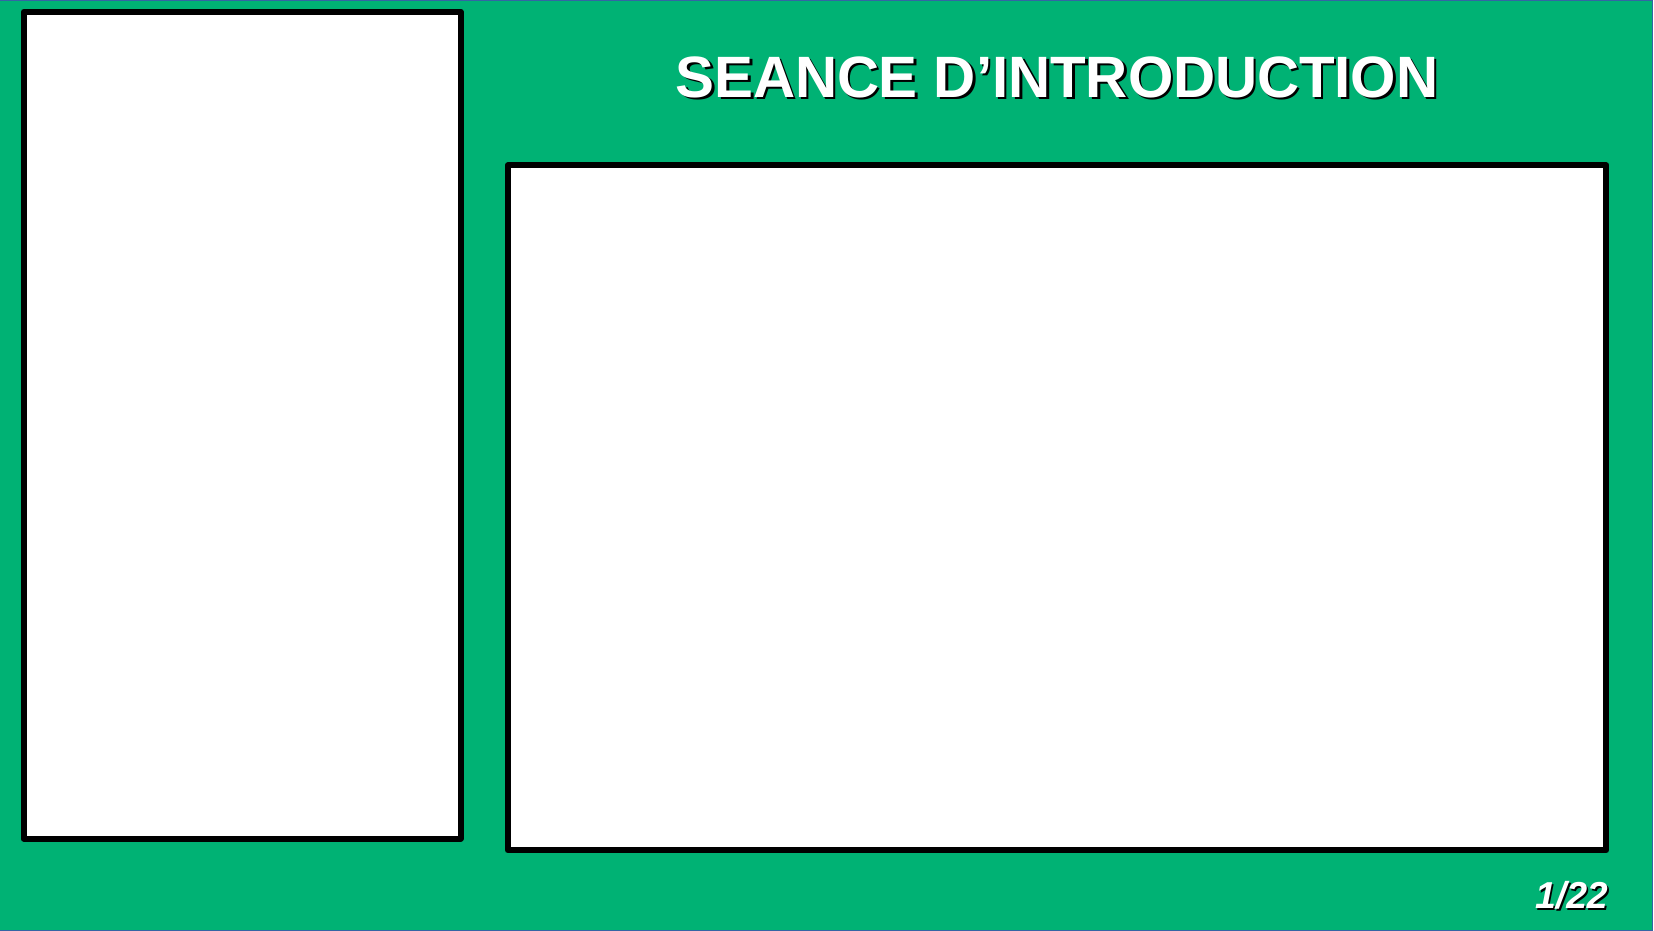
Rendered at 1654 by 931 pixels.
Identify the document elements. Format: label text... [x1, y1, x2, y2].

text_box SEANCE D’INTRODUCTION [507, 0, 1607, 154]
text_box [0, 0, 1653, 931]
text_box <numéro>/22 [1464, 867, 1623, 931]
